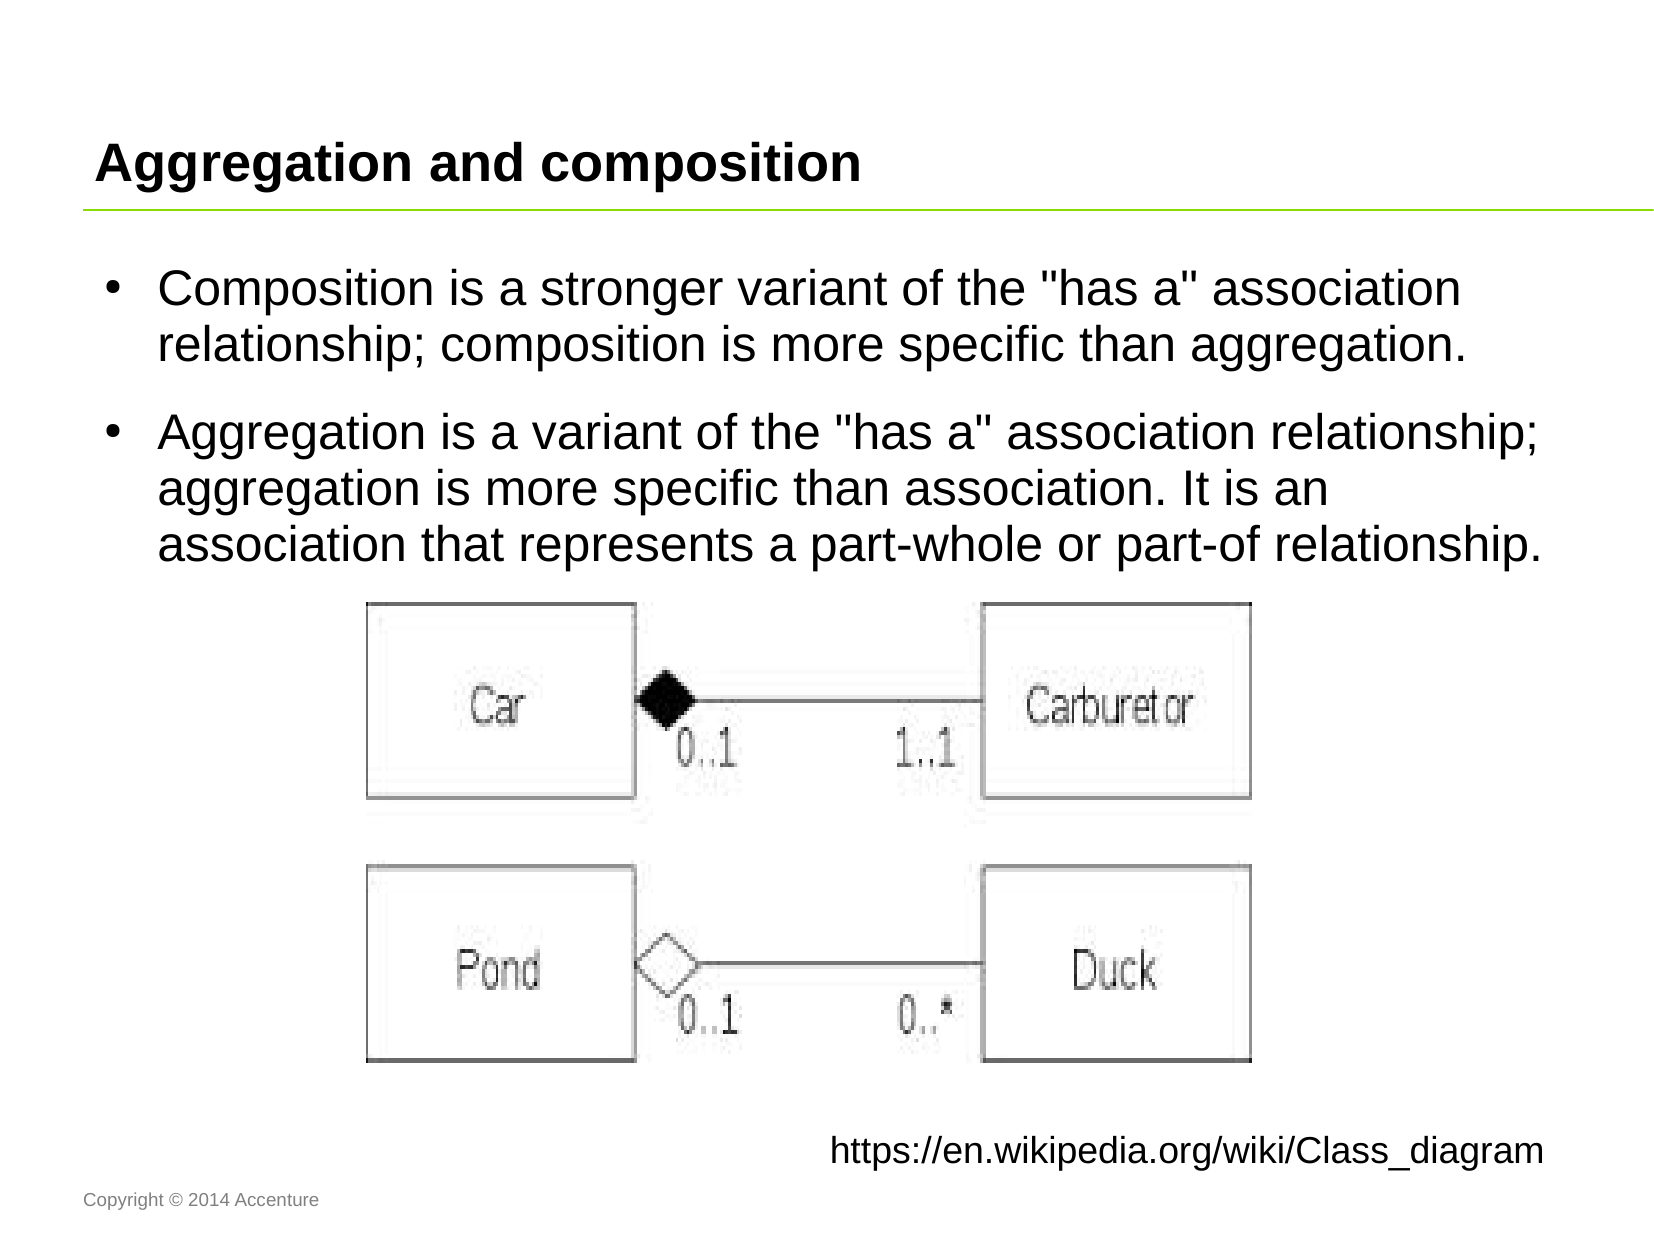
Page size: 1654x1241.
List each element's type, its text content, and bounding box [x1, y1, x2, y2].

title Aggregation and composition [94, 53, 1583, 272]
picture [366, 602, 1252, 1063]
list Composition is a stronger variant of the "has a" association relationship; composition is more specific than aggregation. Aggregation is a variant of the "has a" association relationship; aggregation is more specific than association. It is an association that represents a part-whole or part-of relationship. [86, 260, 1576, 1170]
text_box https://en.wikipedia.org/wiki/Class_diagram [814, 1122, 1560, 1179]
